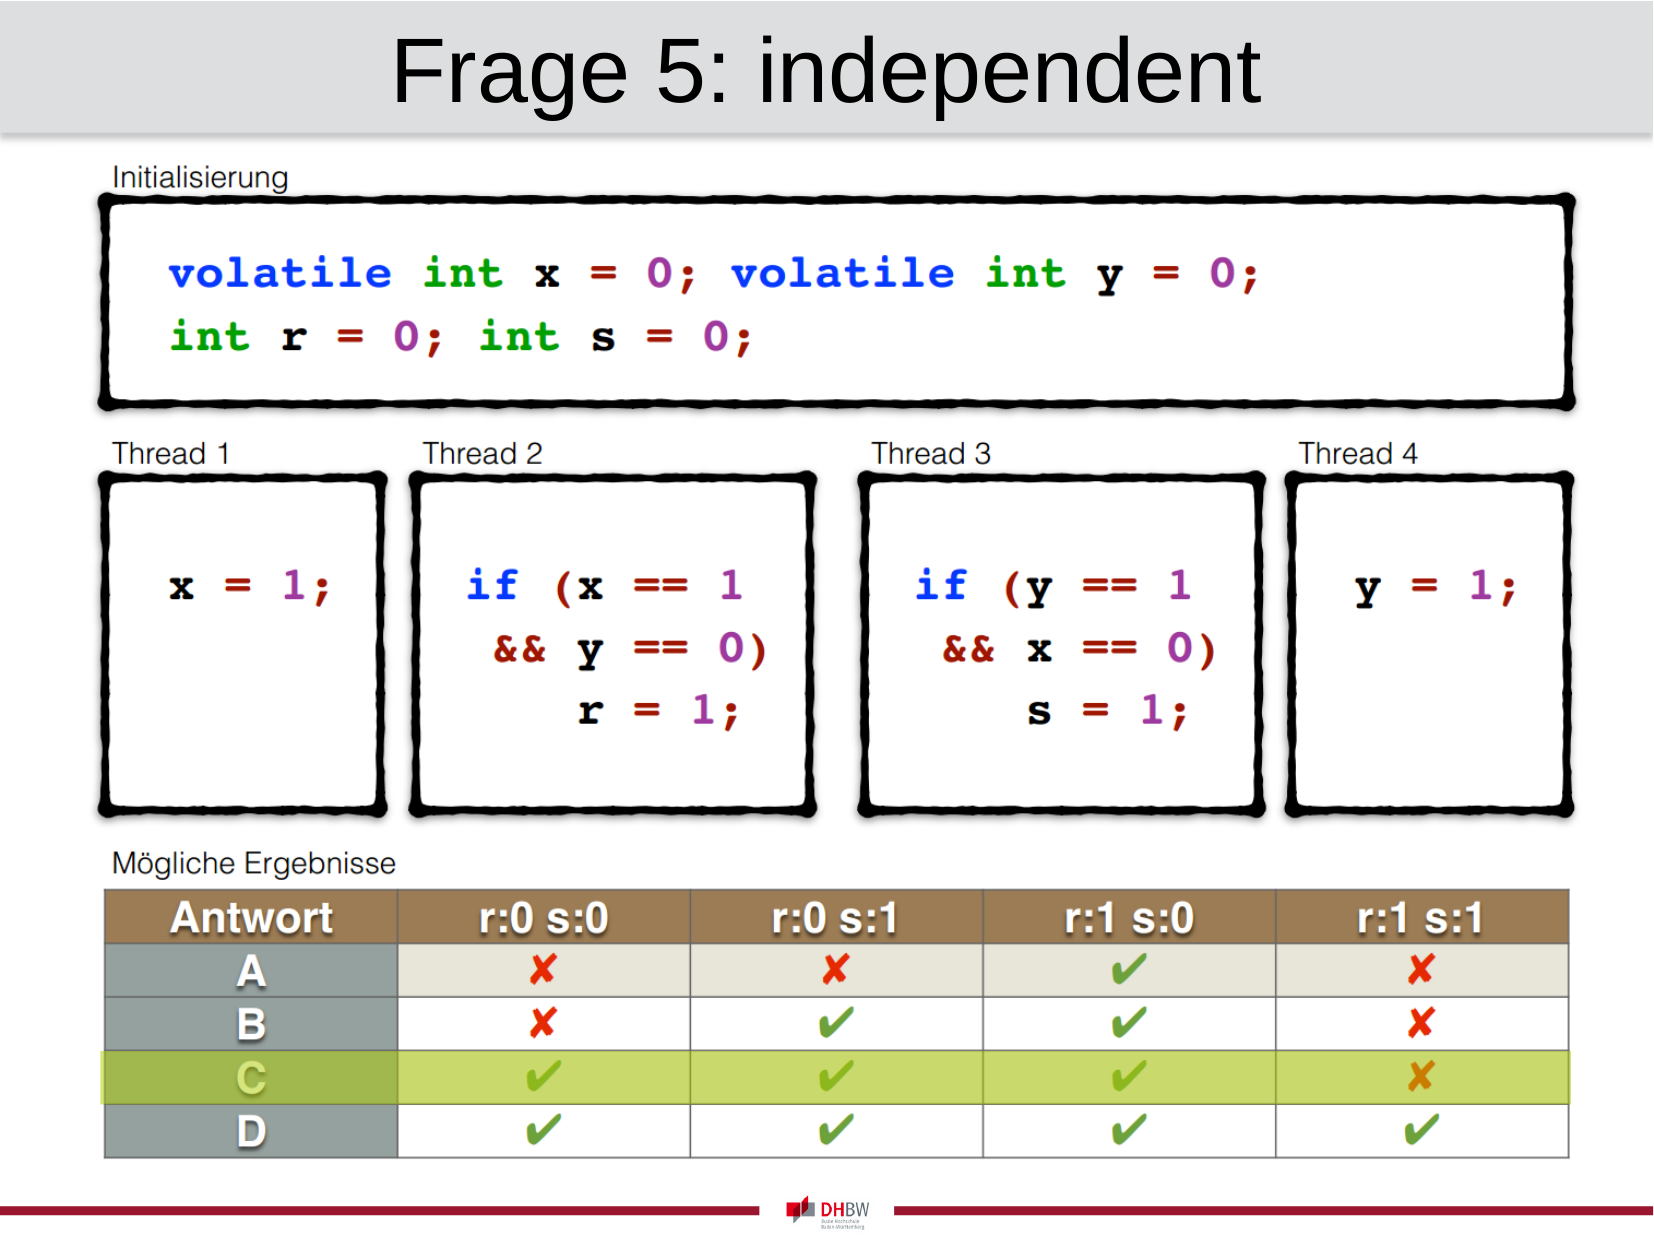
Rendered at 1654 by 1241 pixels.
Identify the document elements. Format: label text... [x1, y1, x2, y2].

text_box Frage 5: independent [0, 11, 1654, 130]
picture [0, 130, 1654, 1237]
picture [0, 1, 1654, 11]
text_box [100, 1051, 1571, 1105]
